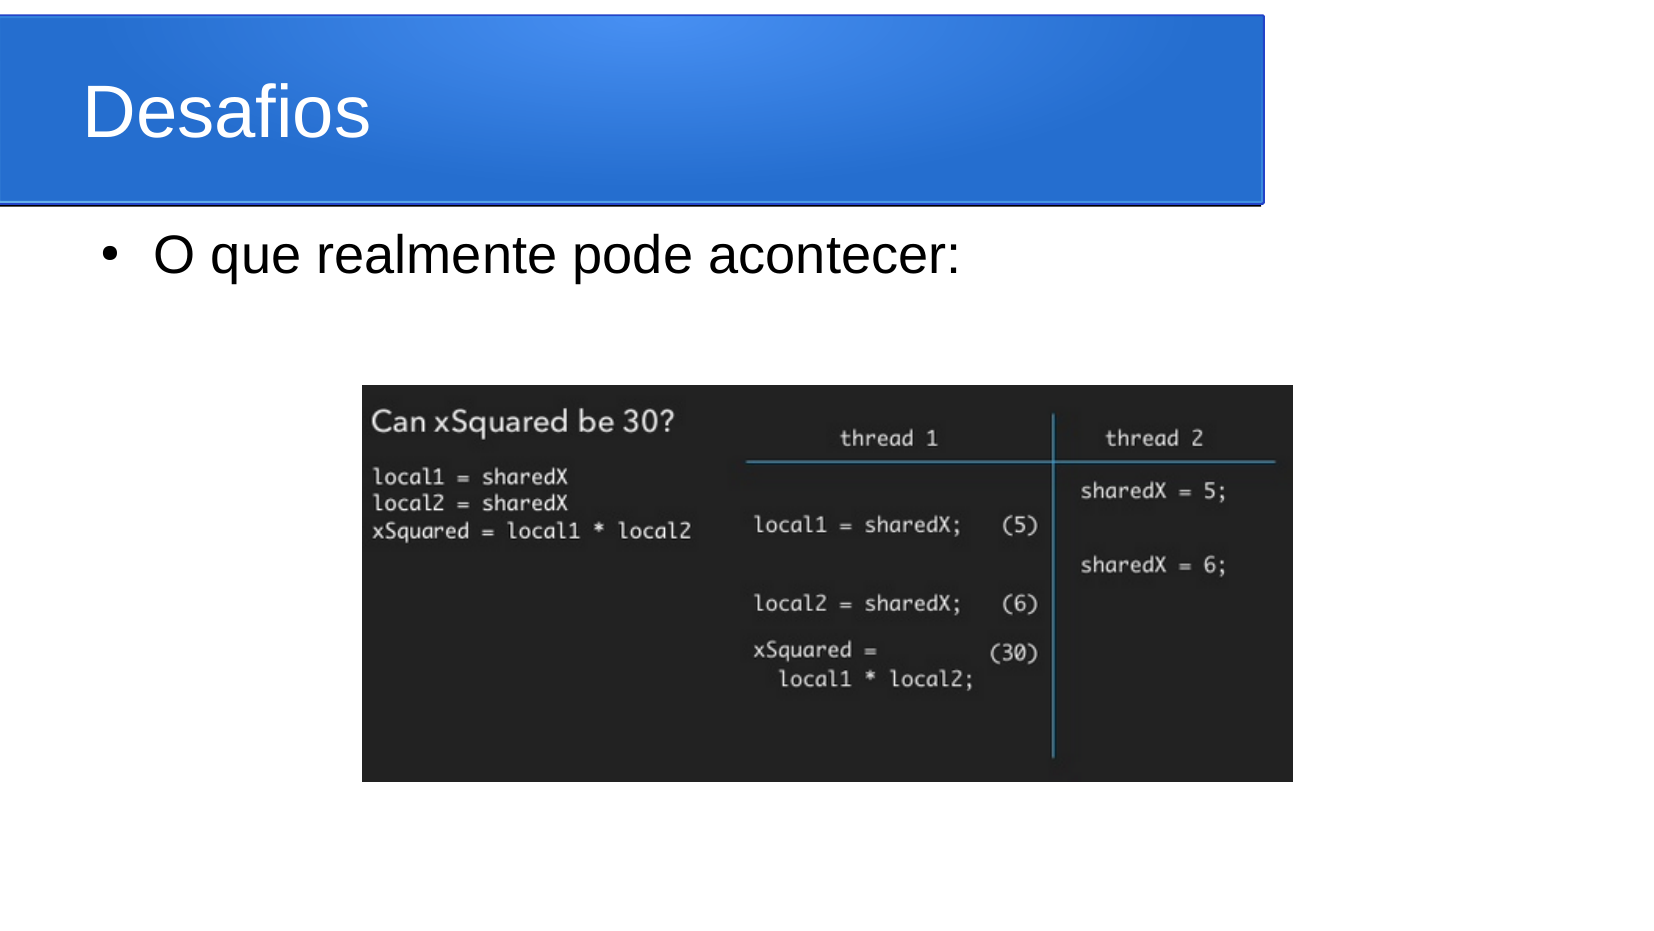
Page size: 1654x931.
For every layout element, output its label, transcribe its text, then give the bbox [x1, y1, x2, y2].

picture [362, 385, 1293, 782]
list O que realmente pode acontecer: [82, 224, 1571, 764]
title Desafios [82, 35, 1235, 189]
